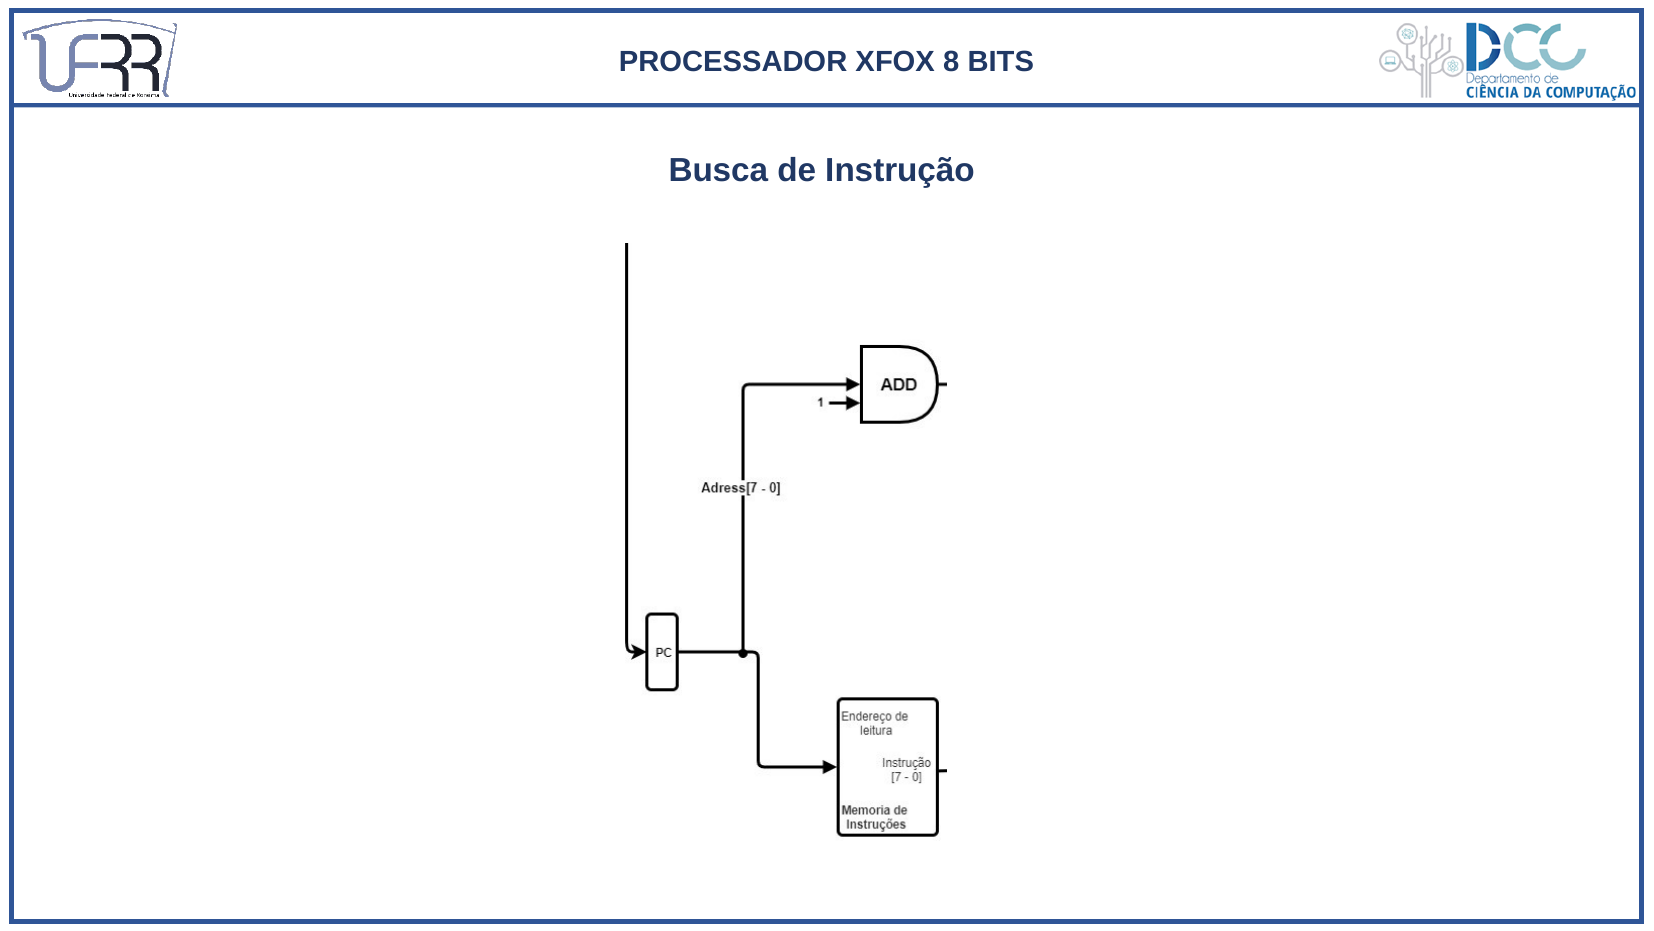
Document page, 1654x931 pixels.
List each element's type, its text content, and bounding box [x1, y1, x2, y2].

picture [617, 243, 947, 869]
picture [22, 19, 177, 97]
picture [1379, 16, 1636, 101]
text_box Busca de Instrução [82, 145, 1571, 191]
text_box PROCESSADOR XFOX 8 BITS [82, 37, 1571, 83]
